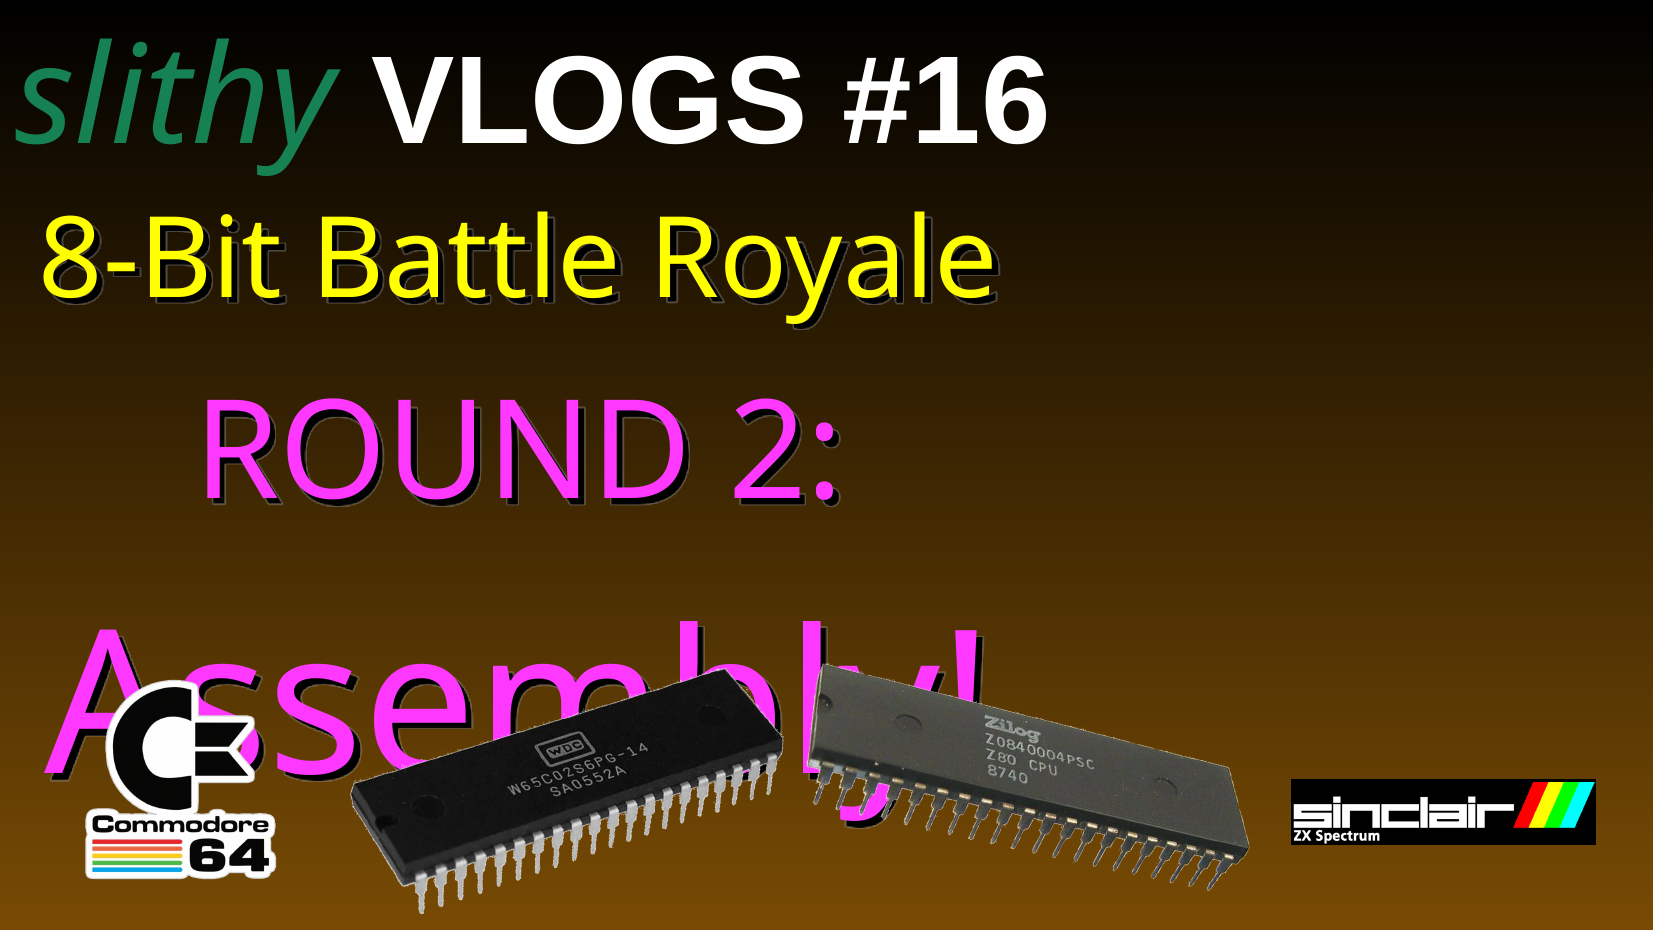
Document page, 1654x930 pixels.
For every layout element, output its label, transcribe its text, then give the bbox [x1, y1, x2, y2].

text_box 8-Bit Battle Royale ROUND 2: Assembly! [24, 170, 1622, 658]
picture [60, 659, 301, 901]
picture [311, 555, 1596, 930]
title slithy VLOGS #16 [15, 12, 1126, 169]
